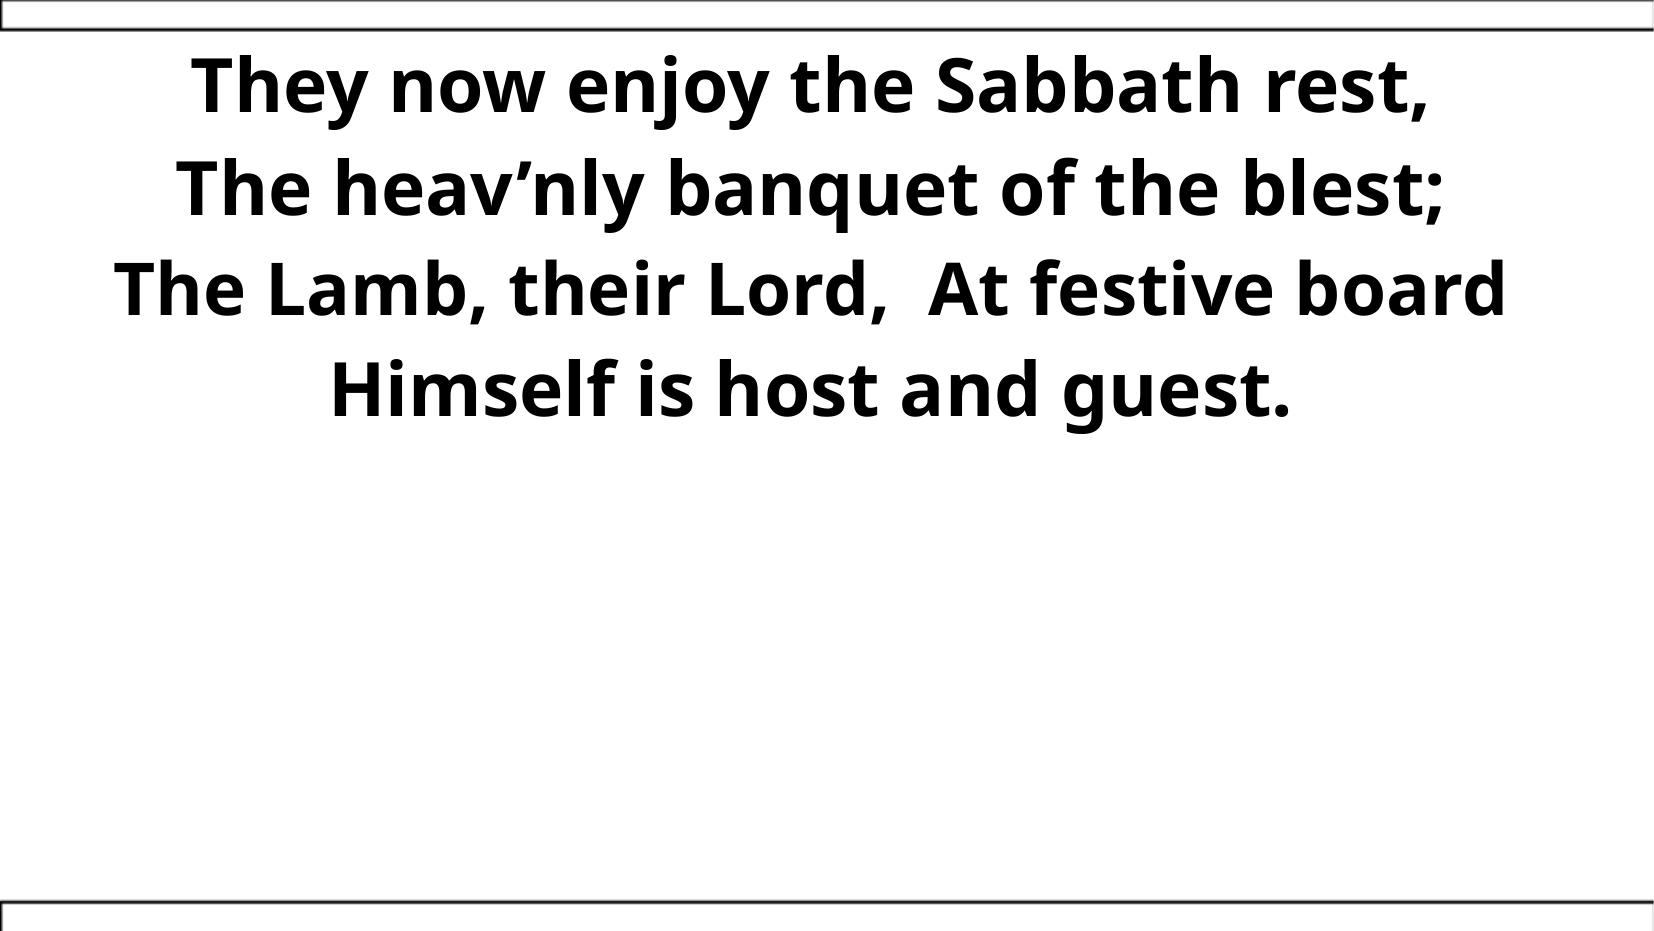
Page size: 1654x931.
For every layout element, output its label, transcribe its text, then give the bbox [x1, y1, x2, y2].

title They now enjoy the Sabbath rest, The heav’nly banquet of the blest; The Lamb, their Lord, At festive board Himself is host and guest. [97, 32, 1526, 432]
picture [0, 0, 1654, 931]
